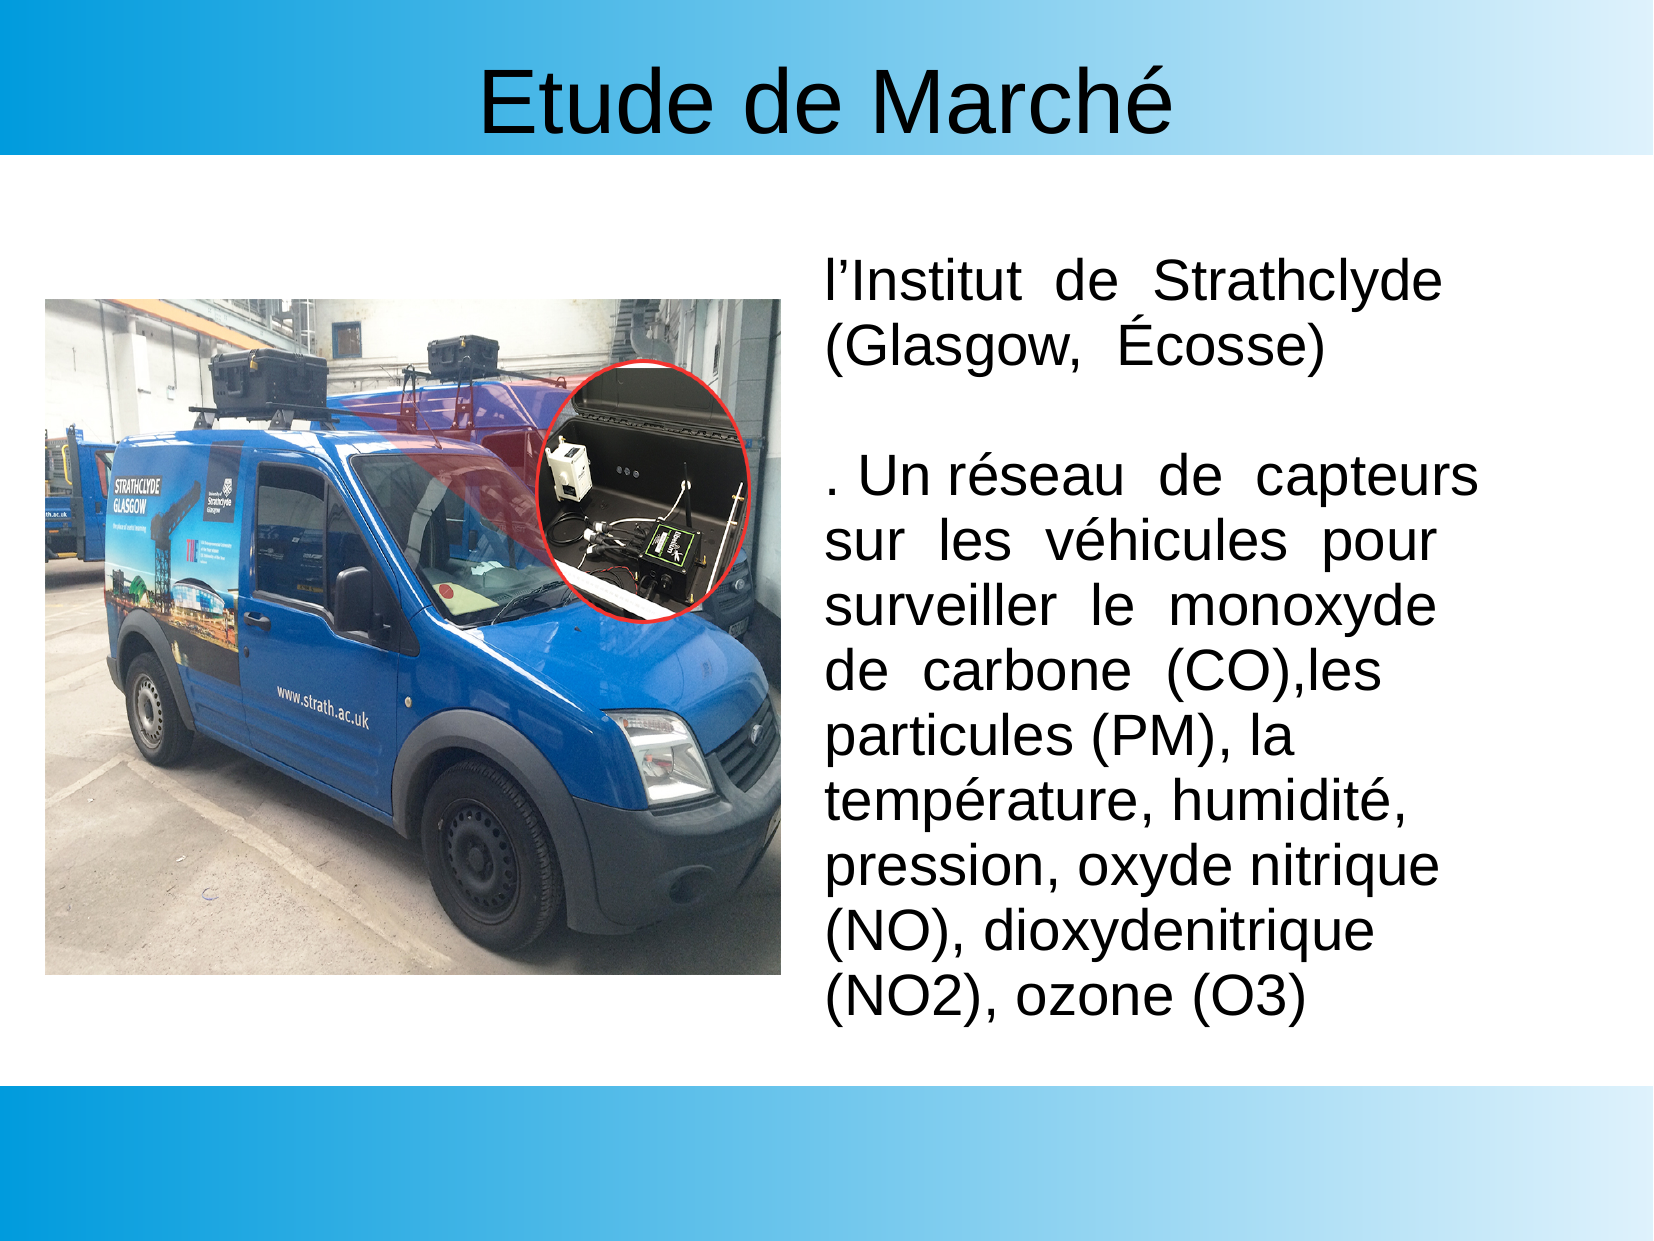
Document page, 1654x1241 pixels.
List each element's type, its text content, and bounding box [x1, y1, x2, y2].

text_box l’Institut de Strathclyde (Glasgow, Écosse) . Un réseau de capteurs sur les véhicules pour surveiller le monoxyde de carbone (CO),les particules (PM), la température, humidité, pression, oxyde nitrique (NO), dioxydenitrique (NO2), ozone (O3) [810, 240, 1531, 1036]
picture [45, 299, 781, 976]
title Etude de Marché [82, 49, 1571, 155]
